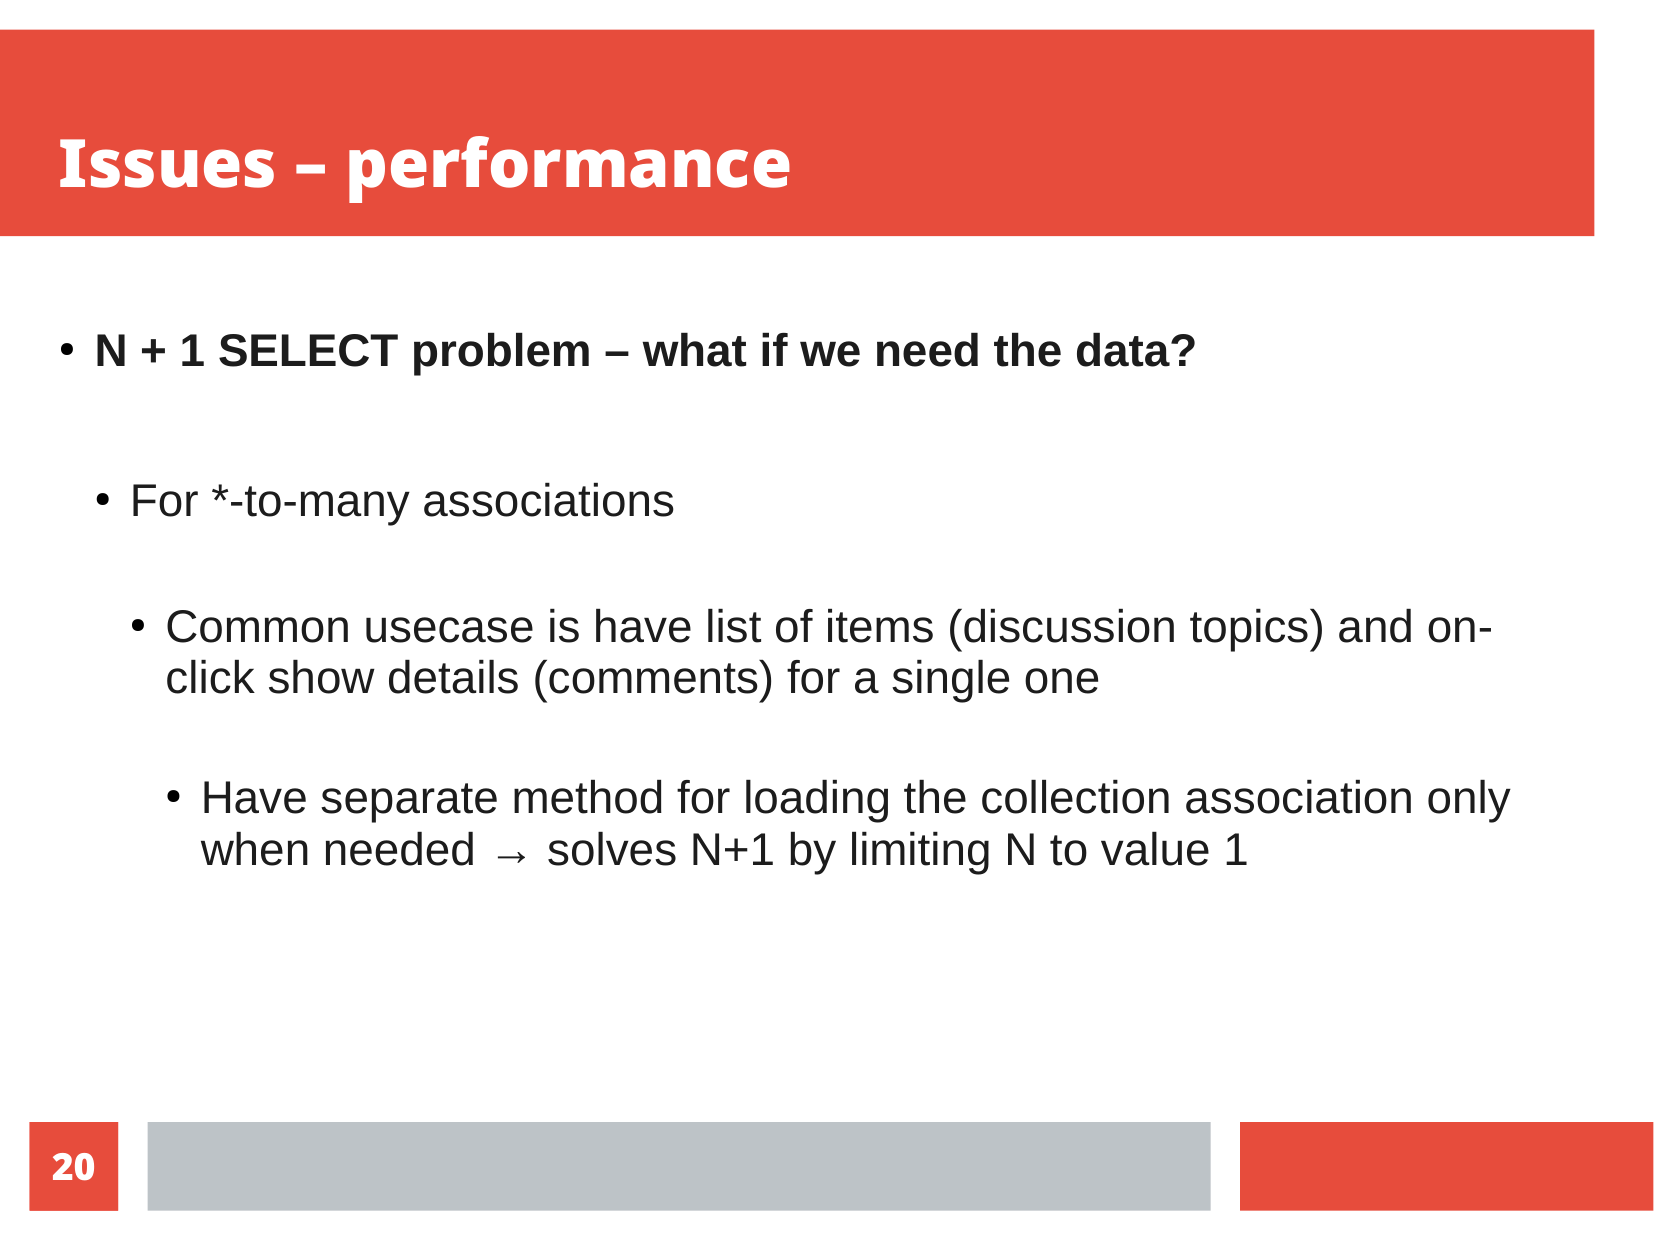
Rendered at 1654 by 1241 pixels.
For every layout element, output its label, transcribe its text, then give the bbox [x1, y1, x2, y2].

title Issues – performance [59, 59, 1595, 207]
list N + 1 SELECT problem – what if we need the data? For *-to-many associations Common usecase is have list of items (discussion topics) and on-click show details (comments) for a single one Have separate method for loading the collection association only when needed → solves N+1 by limiting N to value 1 [59, 324, 1565, 1087]
